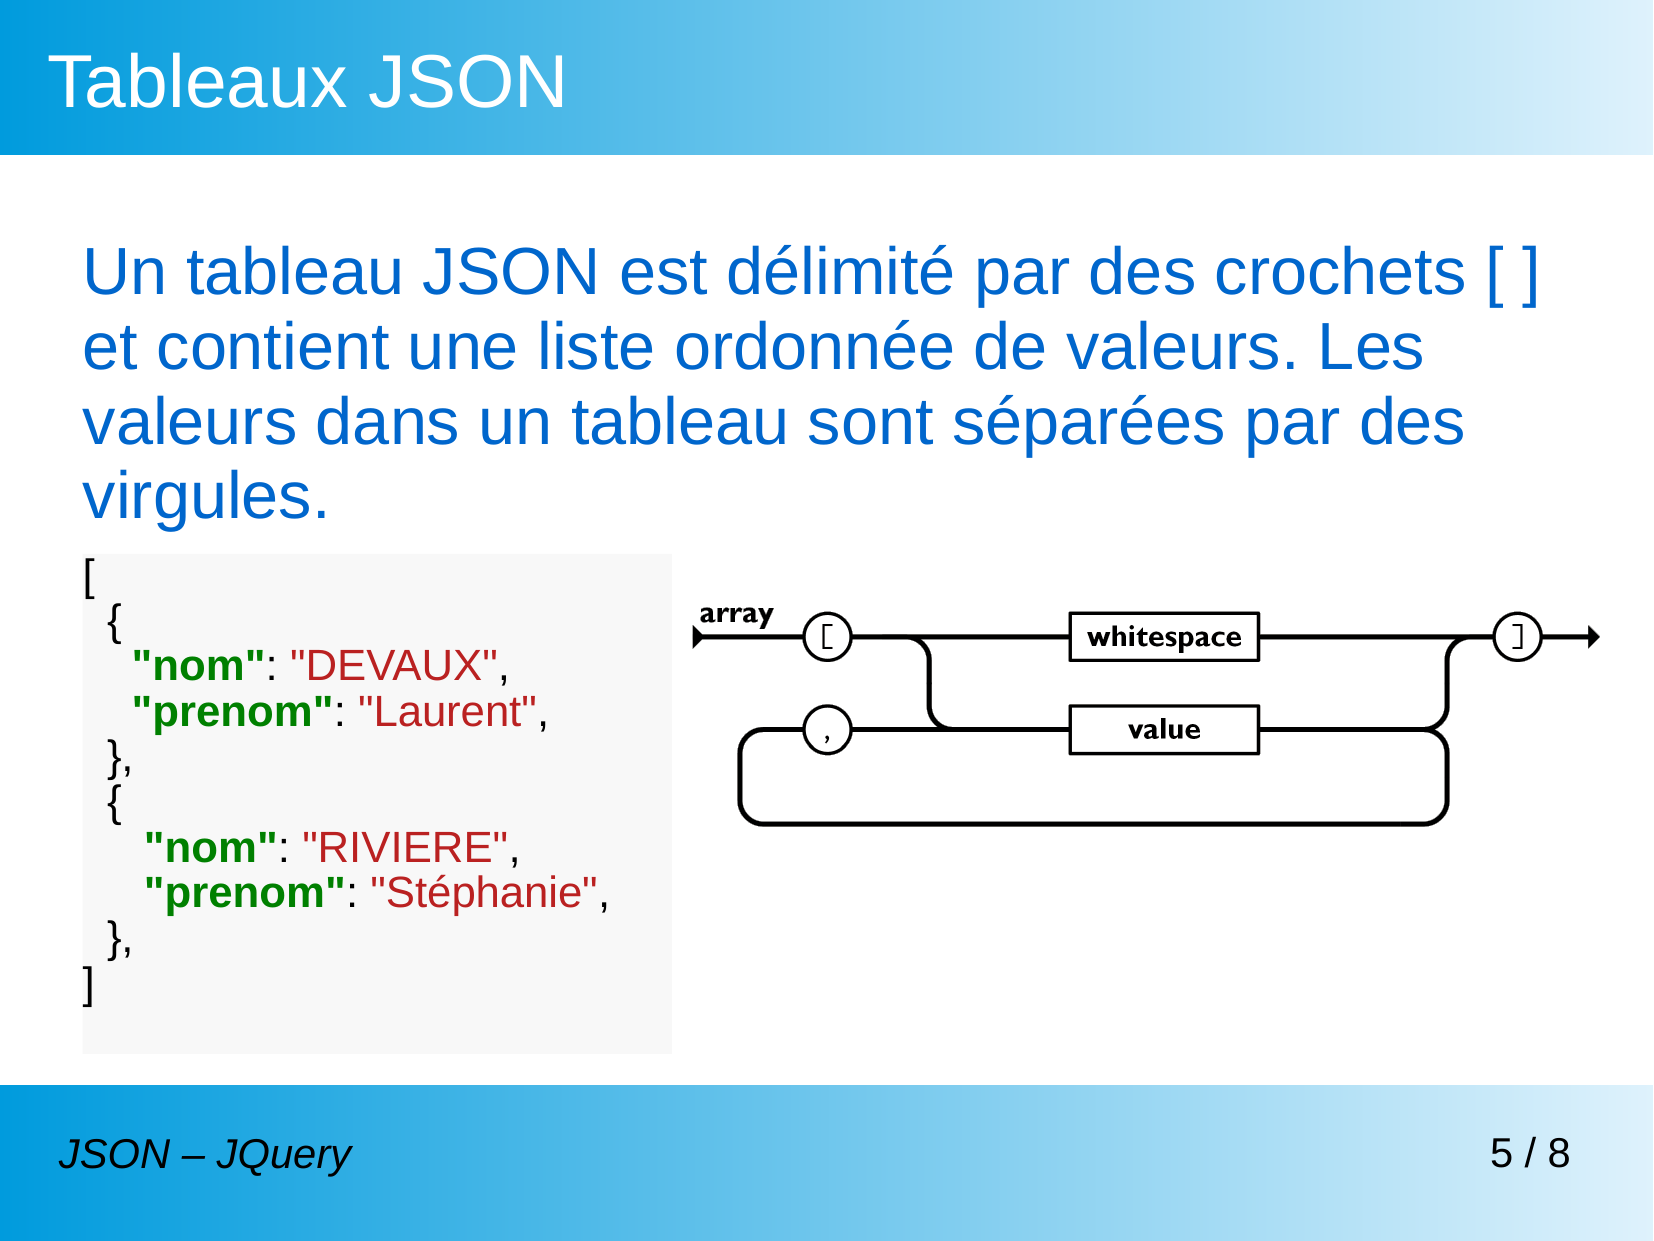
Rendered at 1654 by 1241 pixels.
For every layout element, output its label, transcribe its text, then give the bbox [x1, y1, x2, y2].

picture [137, 1086, 142, 1240]
list [ { "nom": "DEVAUX", "prenom": "Laurent", }, { "nom": "RIVIERE", "prenom": "Stéphanie", }, ] [82, 553, 672, 1054]
title Tableaux JSON [47, 28, 1536, 134]
list Un tableau JSON est délimité par des crochets [ ] et contient une liste ordonnée de valeurs. Les valeurs dans un tableau sont séparées par des virgules. [82, 234, 1571, 578]
picture [682, 586, 1602, 827]
